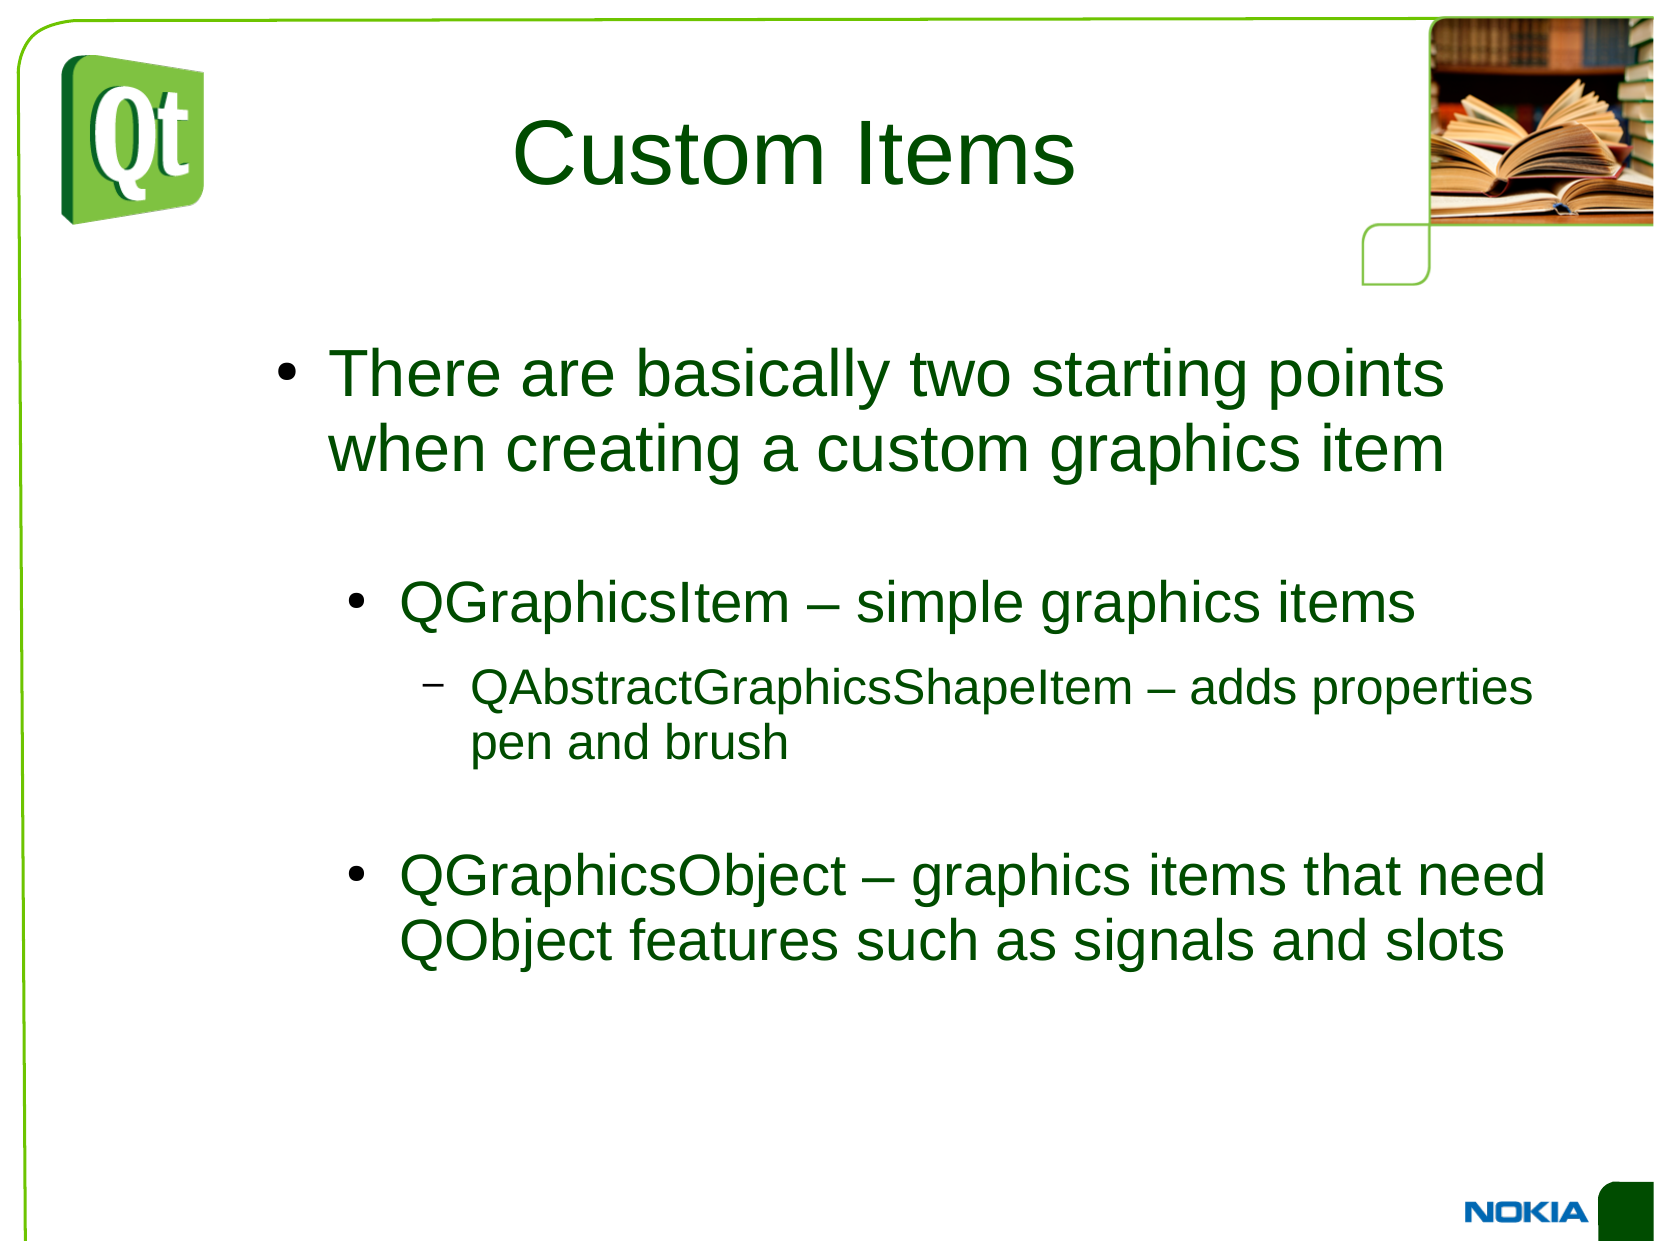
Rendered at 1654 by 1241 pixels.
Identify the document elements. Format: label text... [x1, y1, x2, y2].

picture [61, 55, 204, 225]
title Custom Items [257, 56, 1333, 250]
picture [1338, 5, 1654, 306]
list There are basically two starting points when creating a custom graphics item QGraphicsItem – simple graphics items QAbstractGraphicsShapeItem – adds properties pen and brush QGraphicsObject – graphics items that need QObject features such as signals and slots [257, 336, 1577, 1085]
picture [1465, 1201, 1589, 1223]
